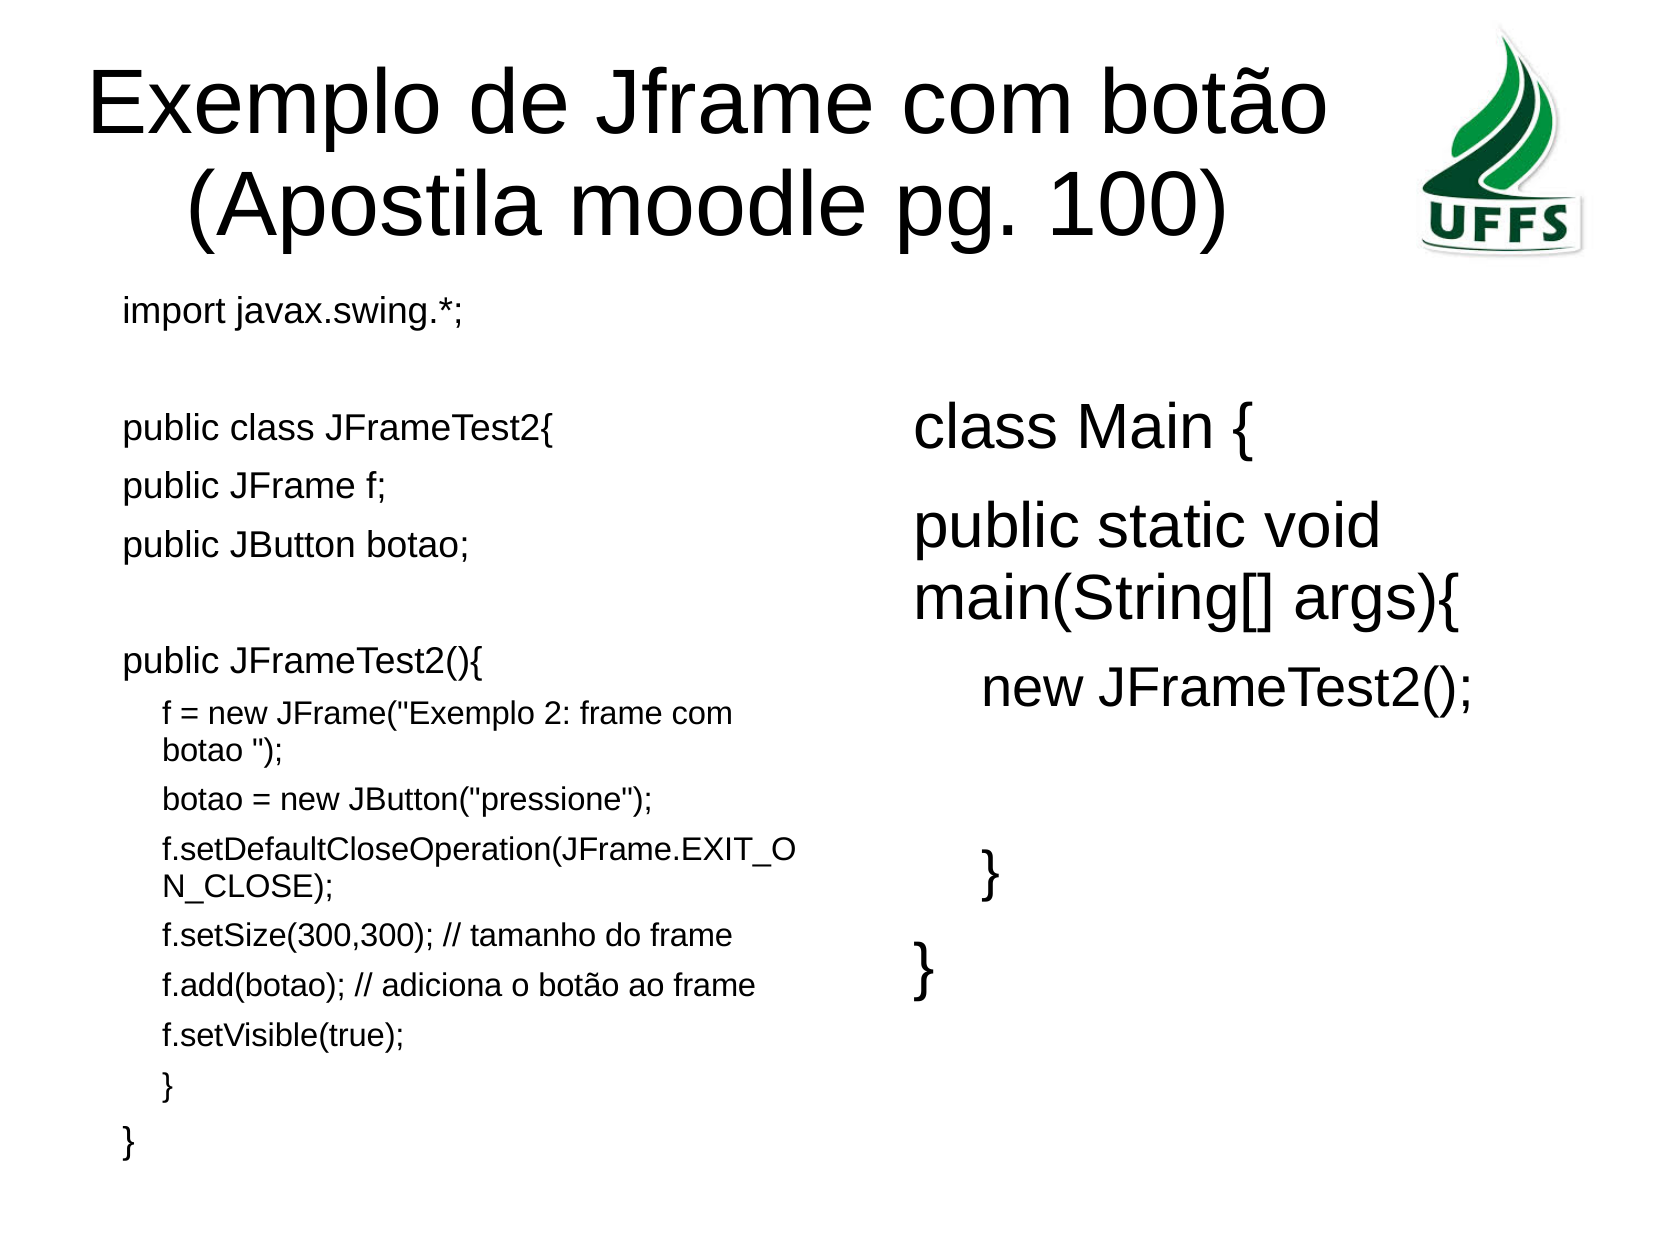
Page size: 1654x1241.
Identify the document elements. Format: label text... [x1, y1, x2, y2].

list import javax.swing.*; public class JFrameTest2{ public JFrame f; public JButton botao; public JFrameTest2(){ f = new JFrame("Exemplo 2: frame com botao "); botao = new JButton("pressione"); f.setDefaultCloseOperation(JFrame.EXIT_ON_CLOSE); f.setSize(300,300); // tamanho do frame f.add(botao); // adiciona o botão ao frame f.setVisible(true); } } [82, 290, 809, 1170]
title Exemplo de Jframe com botão (Apostila moodle pg. 100) [82, 49, 1335, 257]
picture [1381, 20, 1624, 272]
list class Main { public static void main(String[] args){ new JFrameTest2(); } } [845, 290, 1572, 1010]
